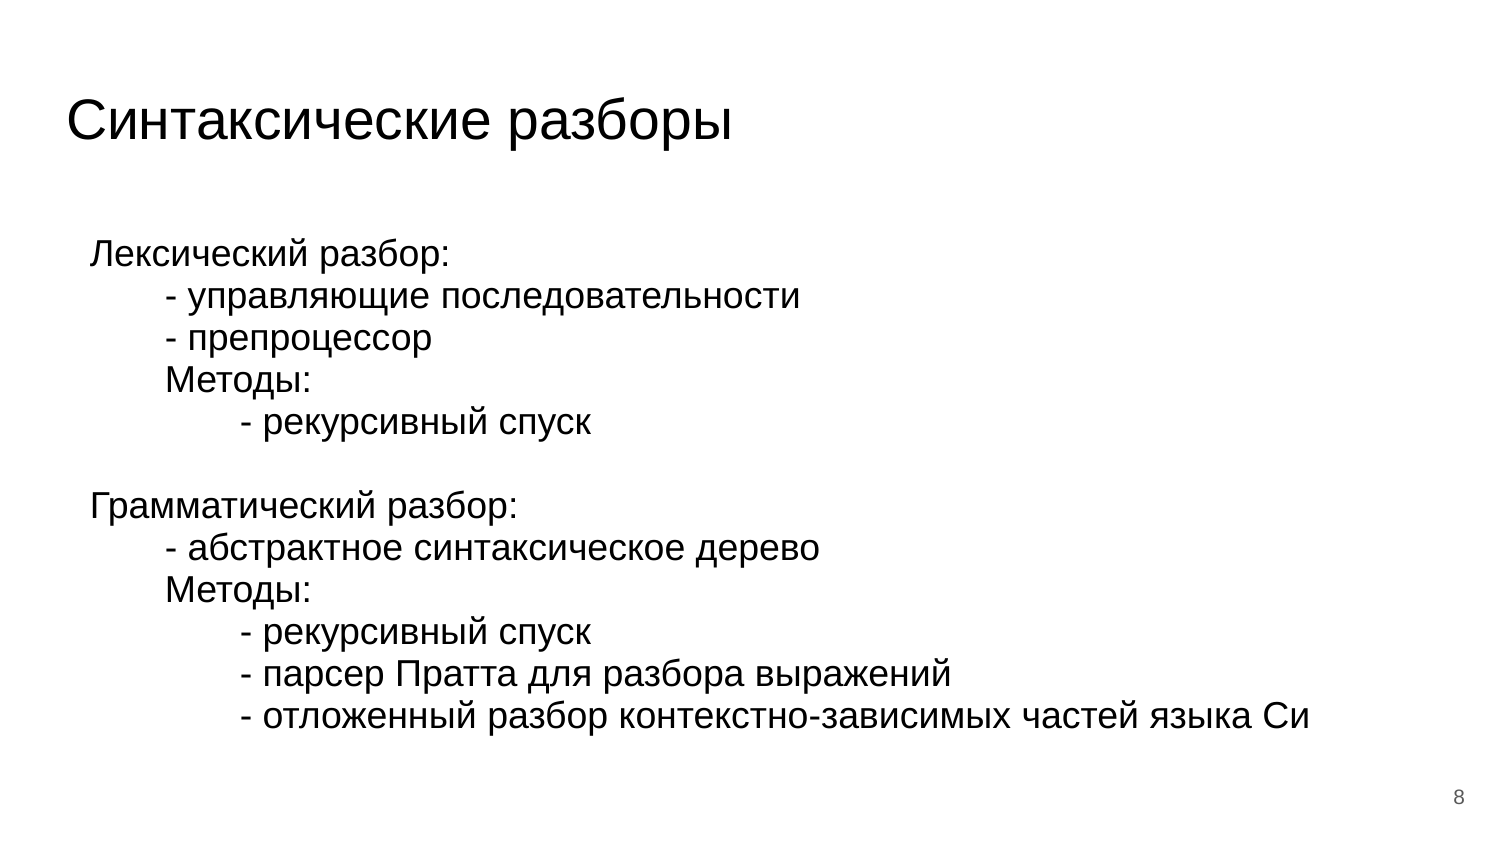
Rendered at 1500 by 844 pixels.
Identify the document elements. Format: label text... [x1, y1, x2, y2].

text_box Лексический разбор: - управляющие последовательности - препроцессор Методы: - рекурсивный спуск Грамматический разбор: - абстрактное синтаксическое дерево Методы: - рекурсивный спуск - парсер Пратта для разбора выражений - отложенный разбор контекстно-зависимых частей языка Си [75, 225, 1426, 751]
title Синтаксические разборы [51, 72, 1449, 167]
